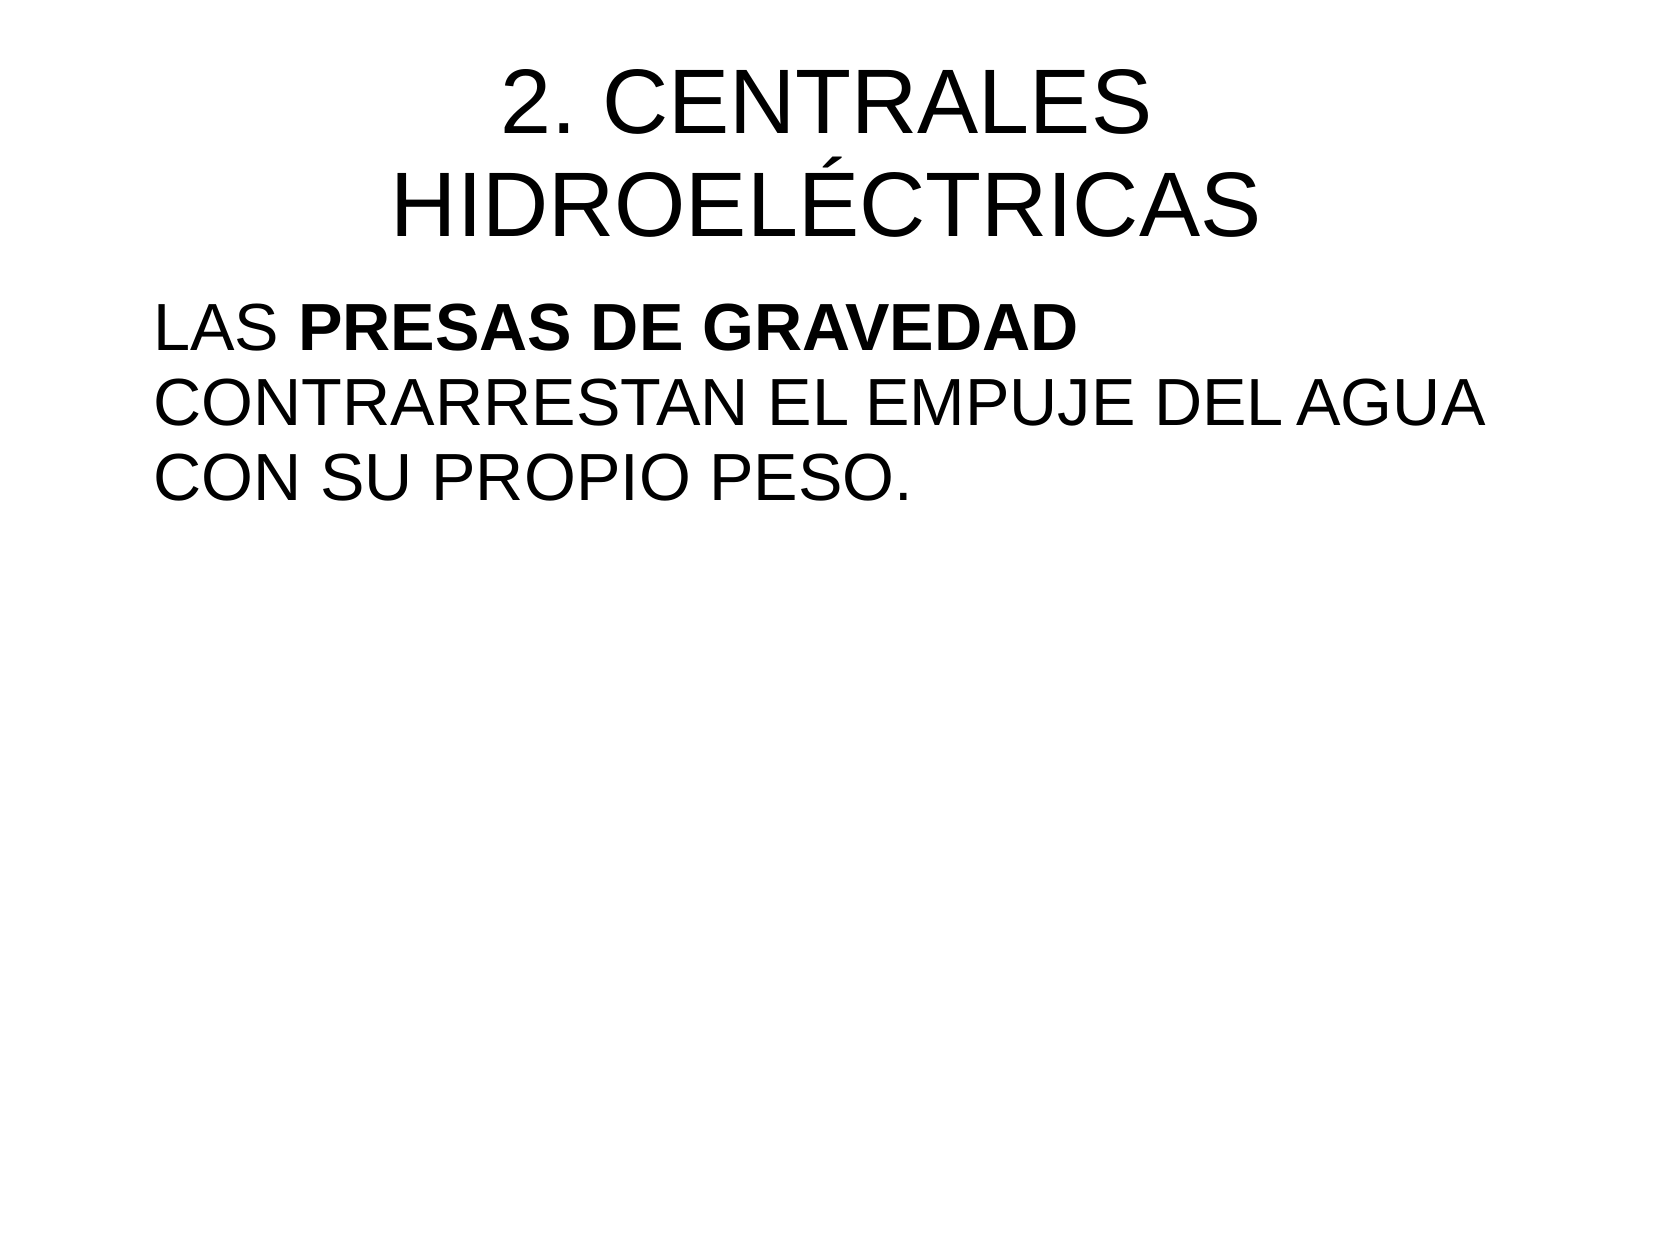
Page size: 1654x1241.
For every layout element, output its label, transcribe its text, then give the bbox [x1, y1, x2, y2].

list LAS PRESAS DE GRAVEDAD CONTRARRESTAN EL EMPUJE DEL AGUA CON SU PROPIO PESO. [82, 290, 1571, 1109]
title 2. CENTRALES HIDROELÉCTRICAS [82, 50, 1571, 256]
